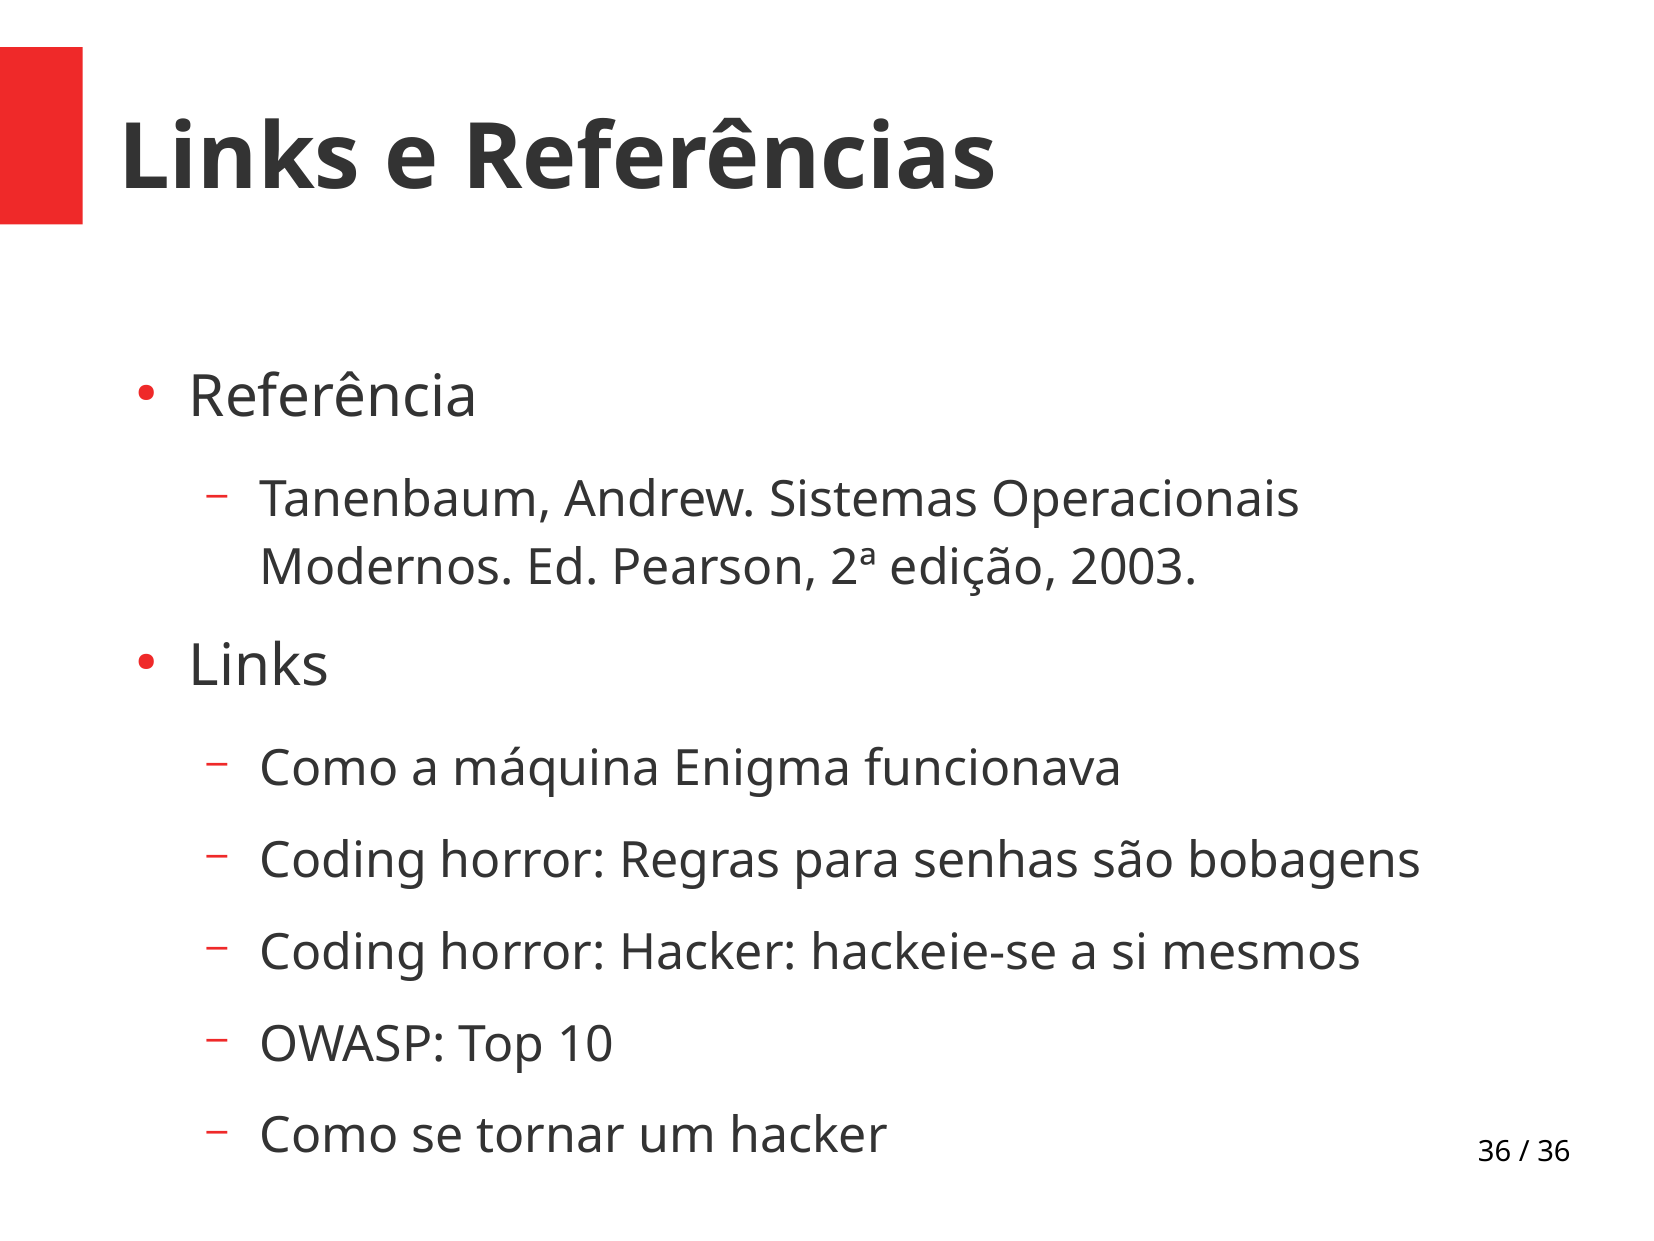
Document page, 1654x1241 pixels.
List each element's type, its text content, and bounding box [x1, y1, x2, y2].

title Links e Referências [118, 49, 1571, 257]
list Referência Tanenbaum, Andrew. Sistemas Operacionais Modernos. Ed. Pearson, 2ª edição, 2003. Links Como a máquina Enigma funcionava Coding horror: Regras para senhas são bobagens Coding horror: Hacker: hackeie-se a si mesmos OWASP: Top 10 Como se tornar um hacker [118, 354, 1536, 1074]
